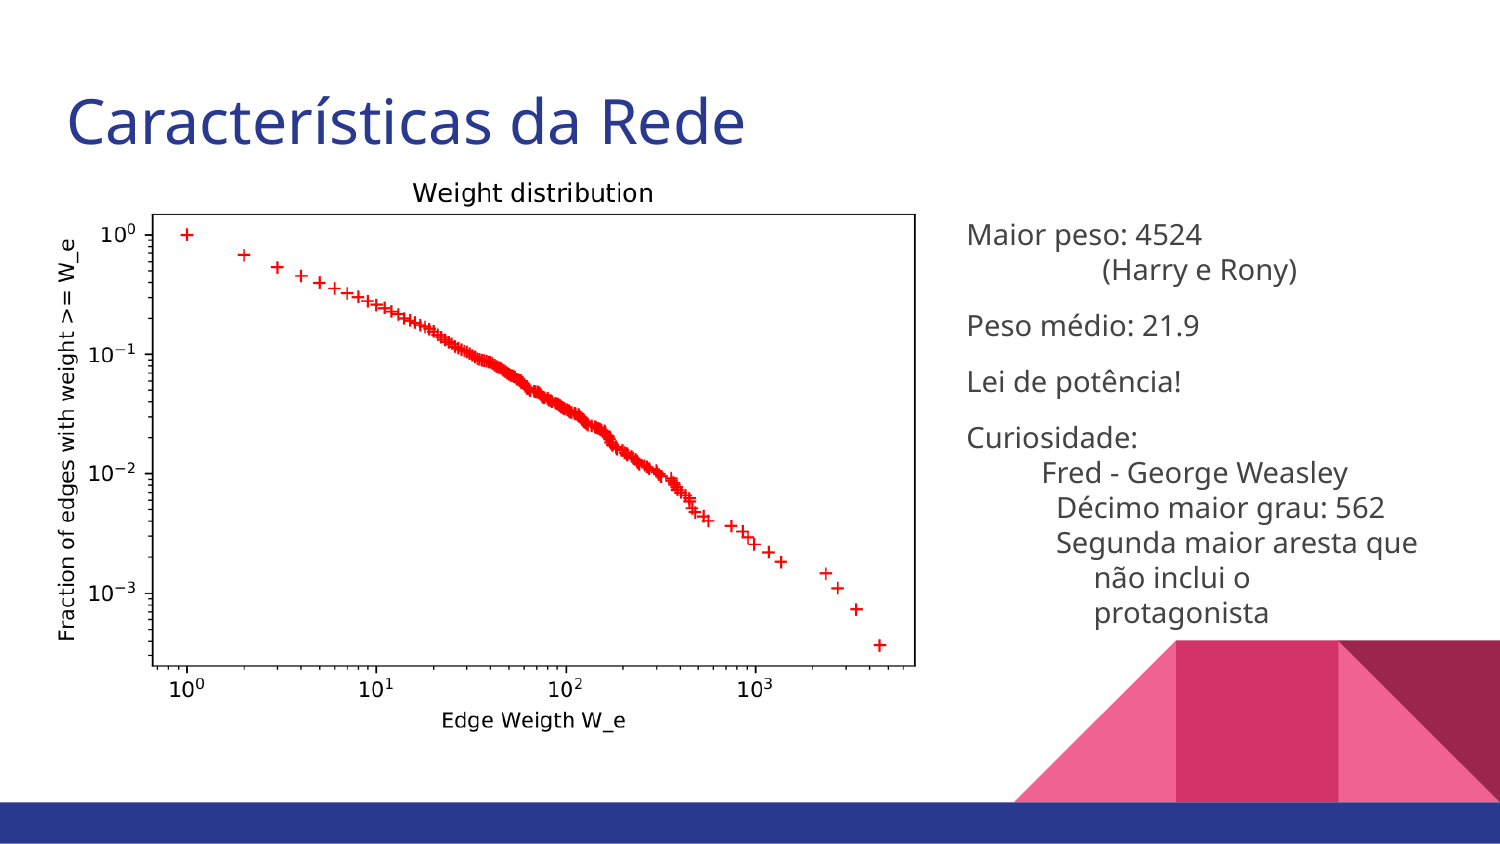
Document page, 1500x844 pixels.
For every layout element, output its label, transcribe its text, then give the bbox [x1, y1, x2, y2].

title Características da Rede [51, 67, 1449, 167]
list Maior peso: 4524 (Harry e Rony) Peso médio: 21.9 Lei de potência! Curiosidade: Fred - George Weasley Décimo maior grau: 562 Segunda maior aresta que não inclui o protagonista [928, 201, 1449, 750]
picture [51, 166, 929, 740]
